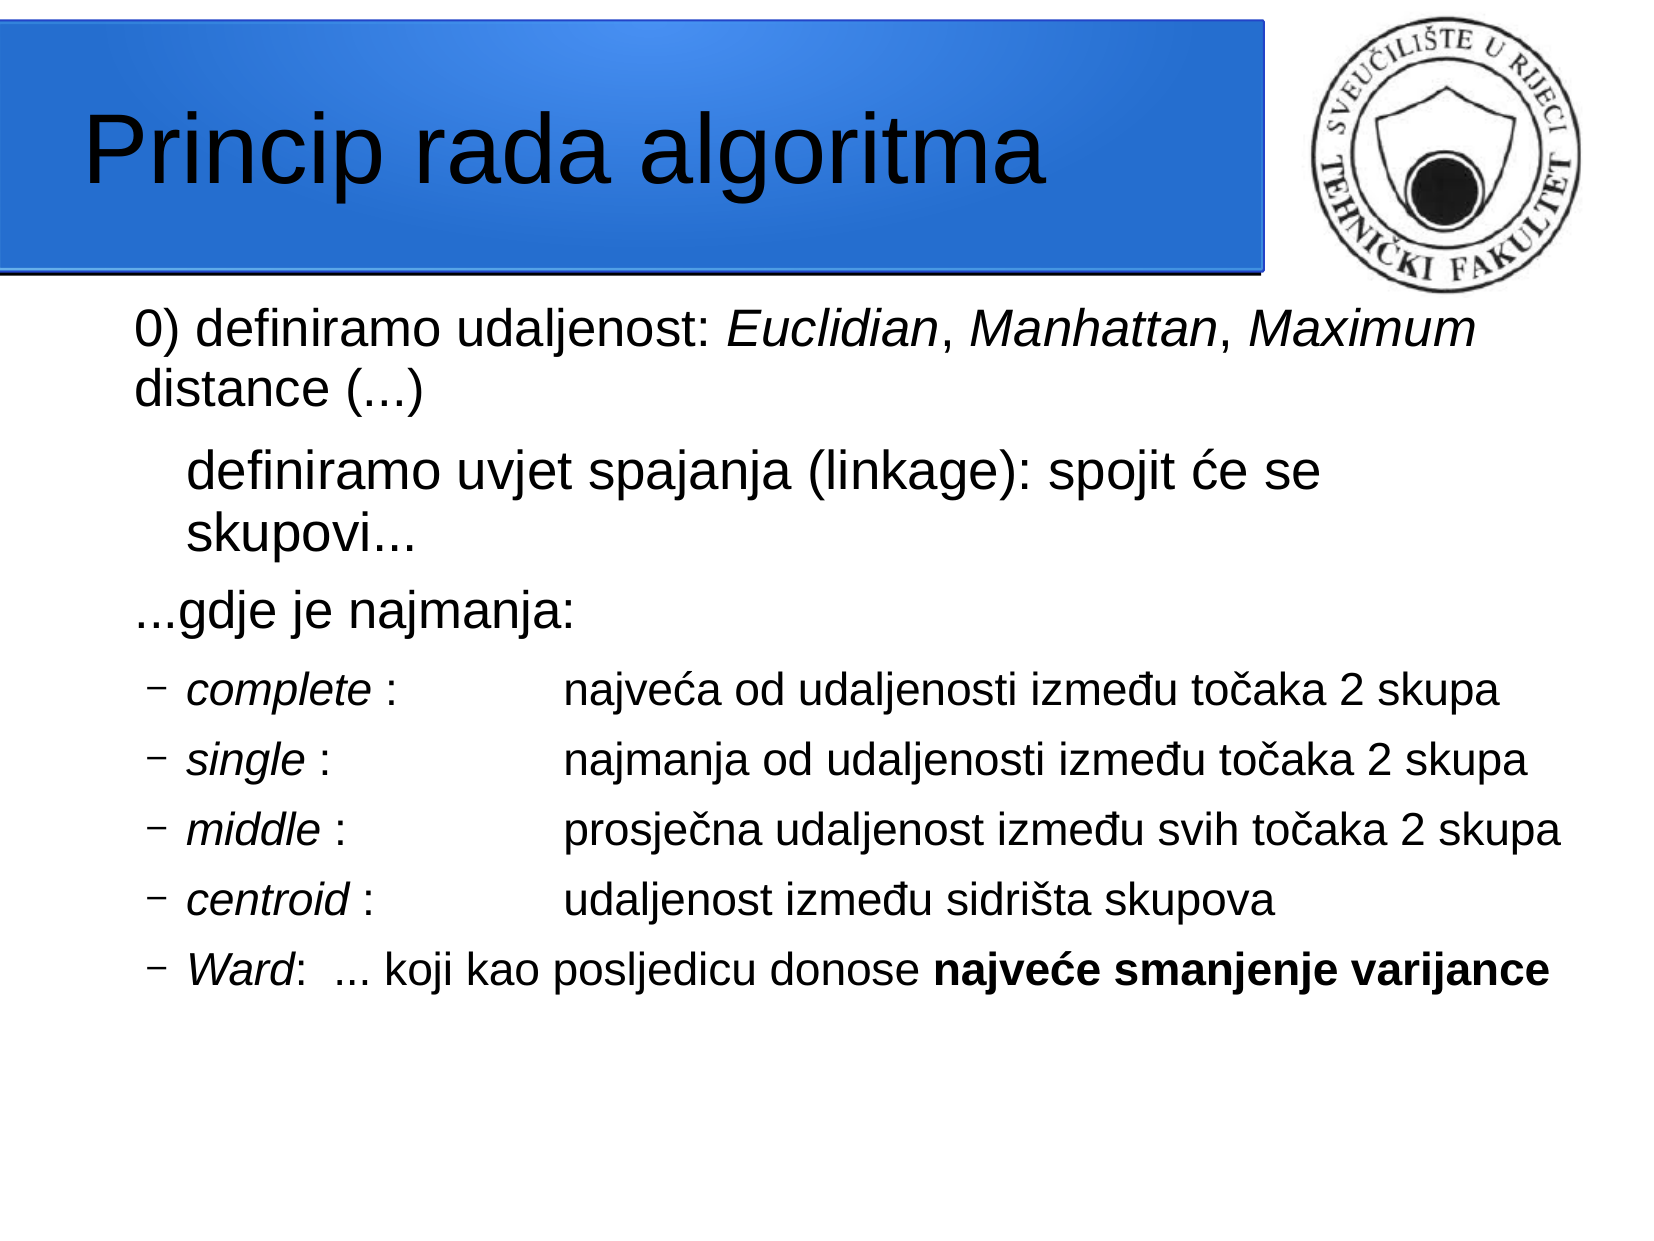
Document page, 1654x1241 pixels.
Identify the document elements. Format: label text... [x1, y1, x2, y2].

picture [1277, 0, 1617, 298]
list 0) definiramo udaljenost: Euclidian, Manhattan, Maximum distance (...) definiramo uvjet spajanja (linkage): spojit će se skupovi... ...gdje je najmanja: complete : najveća od udaljenosti između točaka 2 skupa single : najmanja od udaljenosti između točaka 2 skupa middle : prosječna udaljenost između svih točaka 2 skupa centroid : udaljenost između sidrišta skupova Ward: ... koji kao posljedicu donose najveće smanjenje varijance [82, 299, 1571, 1146]
title Princip rada algoritma [82, 47, 1235, 252]
